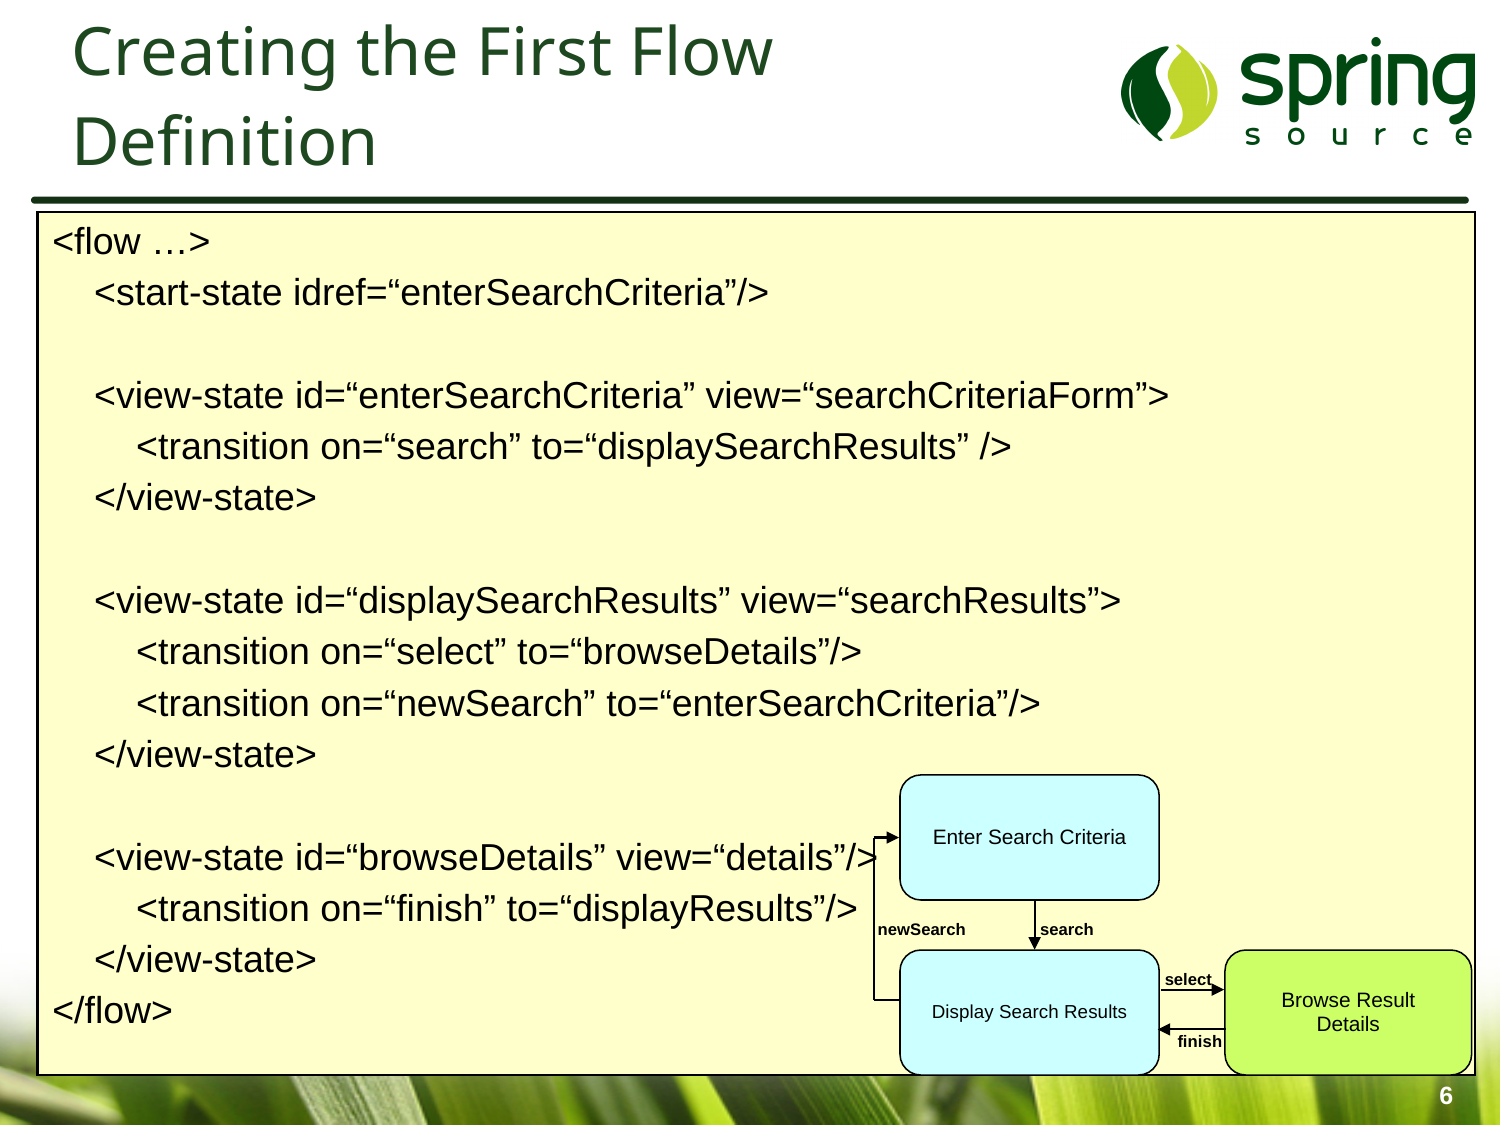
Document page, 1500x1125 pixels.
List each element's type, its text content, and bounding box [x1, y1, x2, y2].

text_box <flow …> <start-state idref=“enterSearchCriteria”/> <view-state id=“enterSearchCriteria” view=“searchCriteriaForm”> <transition on=“search” to=“displaySearchResults” /> </view-state> <view-state id=“displaySearchResults” view=“searchResults”> <transition on=“select” to=“browseDetails”/> <transition on=“newSearch” to=“enterSearchCriteria”/> </view-state> <view-state id=“browseDetails” view=“details”/> <transition on=“finish” to=“displayResults”/> </view-state> </flow> [37, 212, 1476, 1075]
text_box Display Search Results [900, 950, 1160, 1076]
text_box finish [1162, 1024, 1238, 1060]
picture [0, 944, 1500, 1125]
text_box Browse Result Details [1224, 950, 1472, 1076]
text_box search [1025, 912, 1109, 947]
picture [1121, 37, 1475, 145]
text_box select [1149, 962, 1253, 997]
text_box Enter Search Criteria [900, 774, 1160, 901]
text_box newSearch [862, 912, 981, 947]
title Creating the First Flow Definition [56, 5, 1089, 184]
